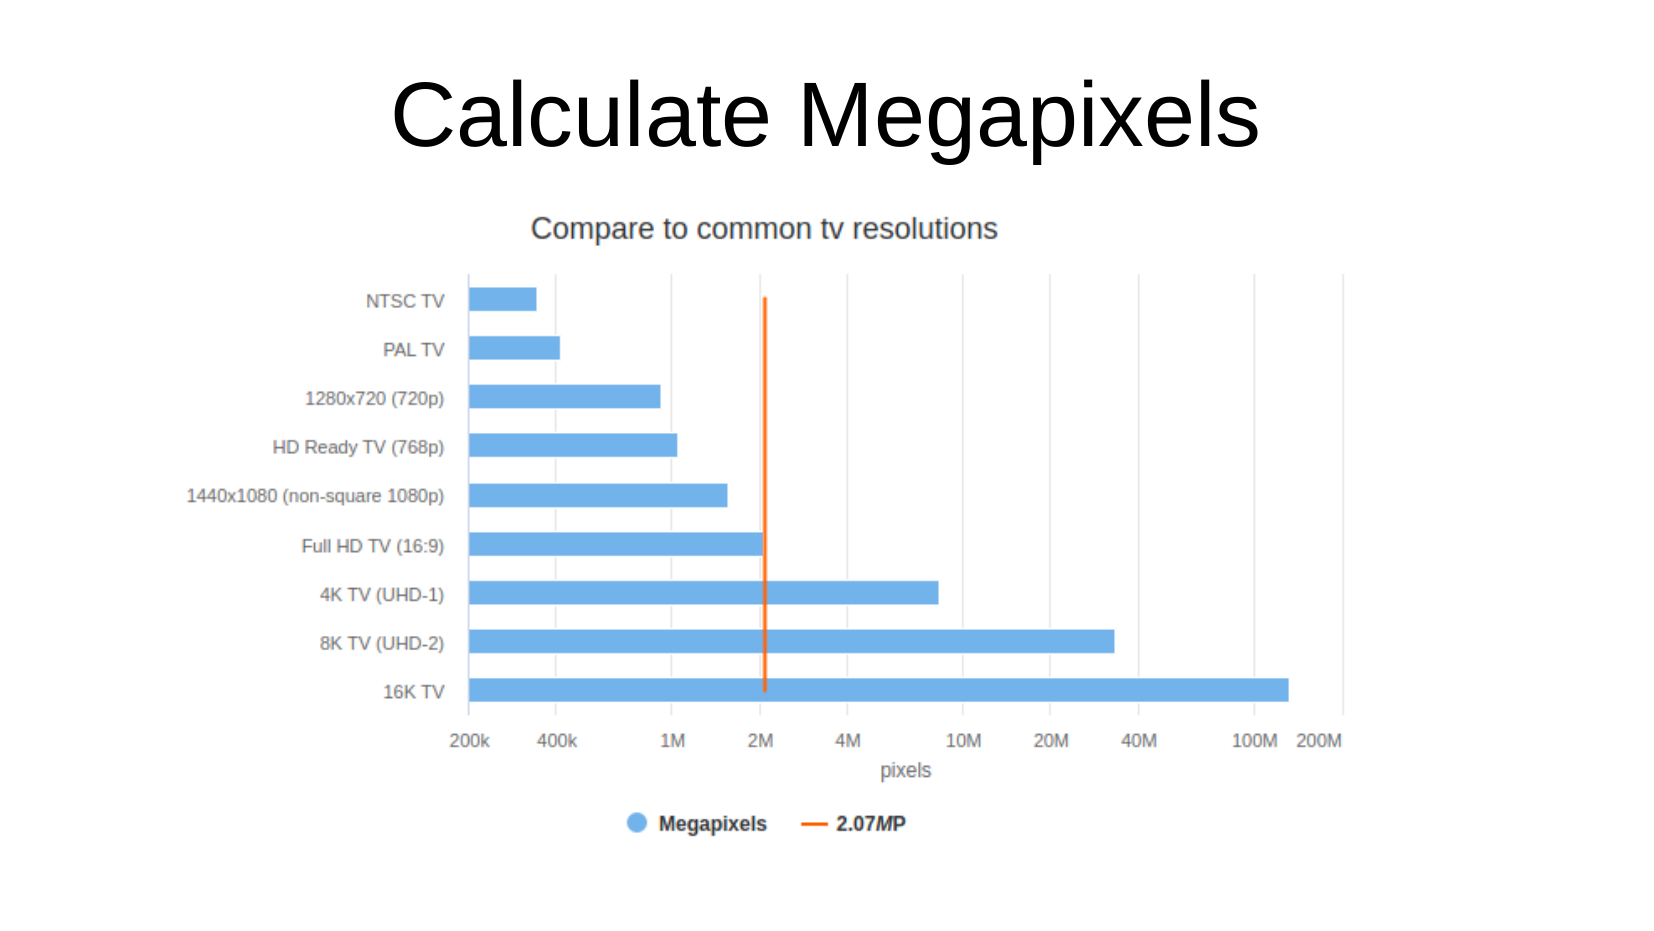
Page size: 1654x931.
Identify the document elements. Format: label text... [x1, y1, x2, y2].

picture [180, 209, 1351, 848]
title Calculate Megapixels [82, 37, 1571, 193]
